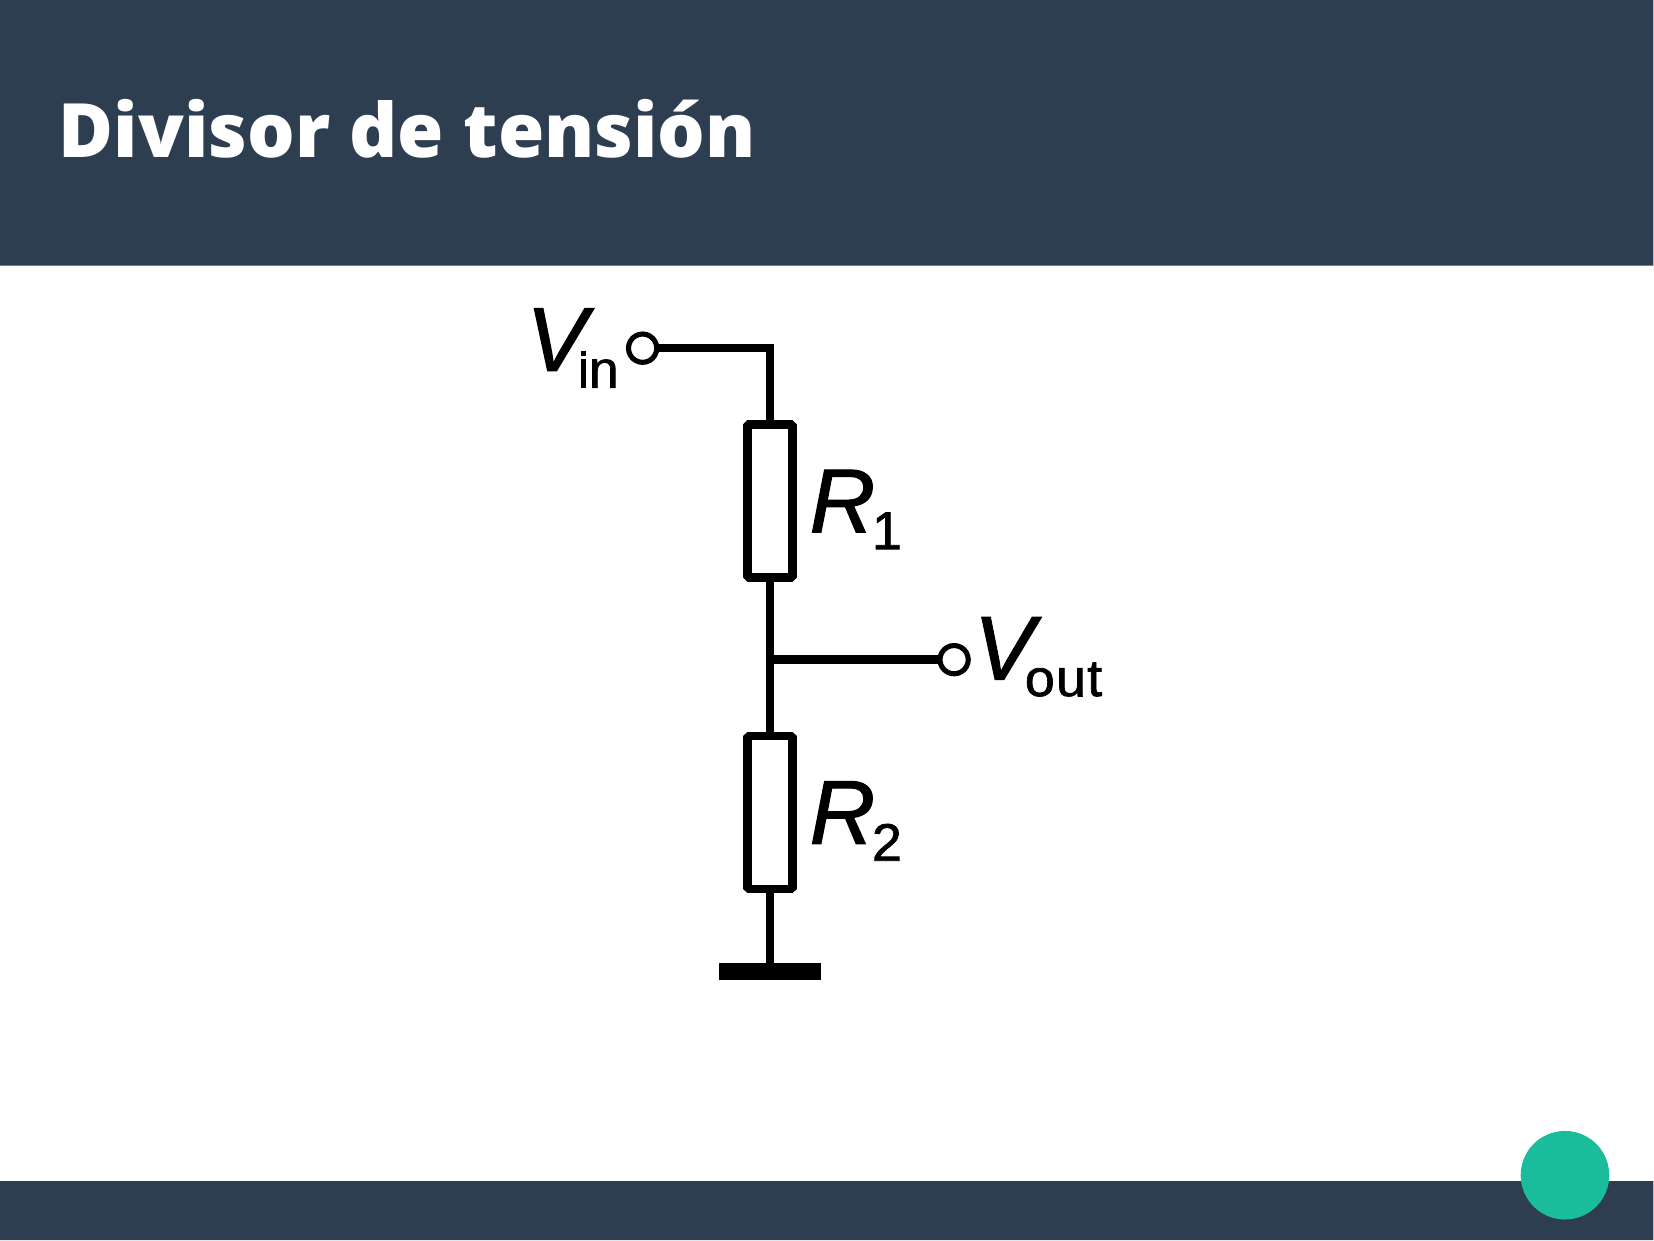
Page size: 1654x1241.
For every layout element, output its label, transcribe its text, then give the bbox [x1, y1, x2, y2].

picture [499, 290, 1154, 1010]
title Divisor de tensión [59, 49, 1595, 207]
